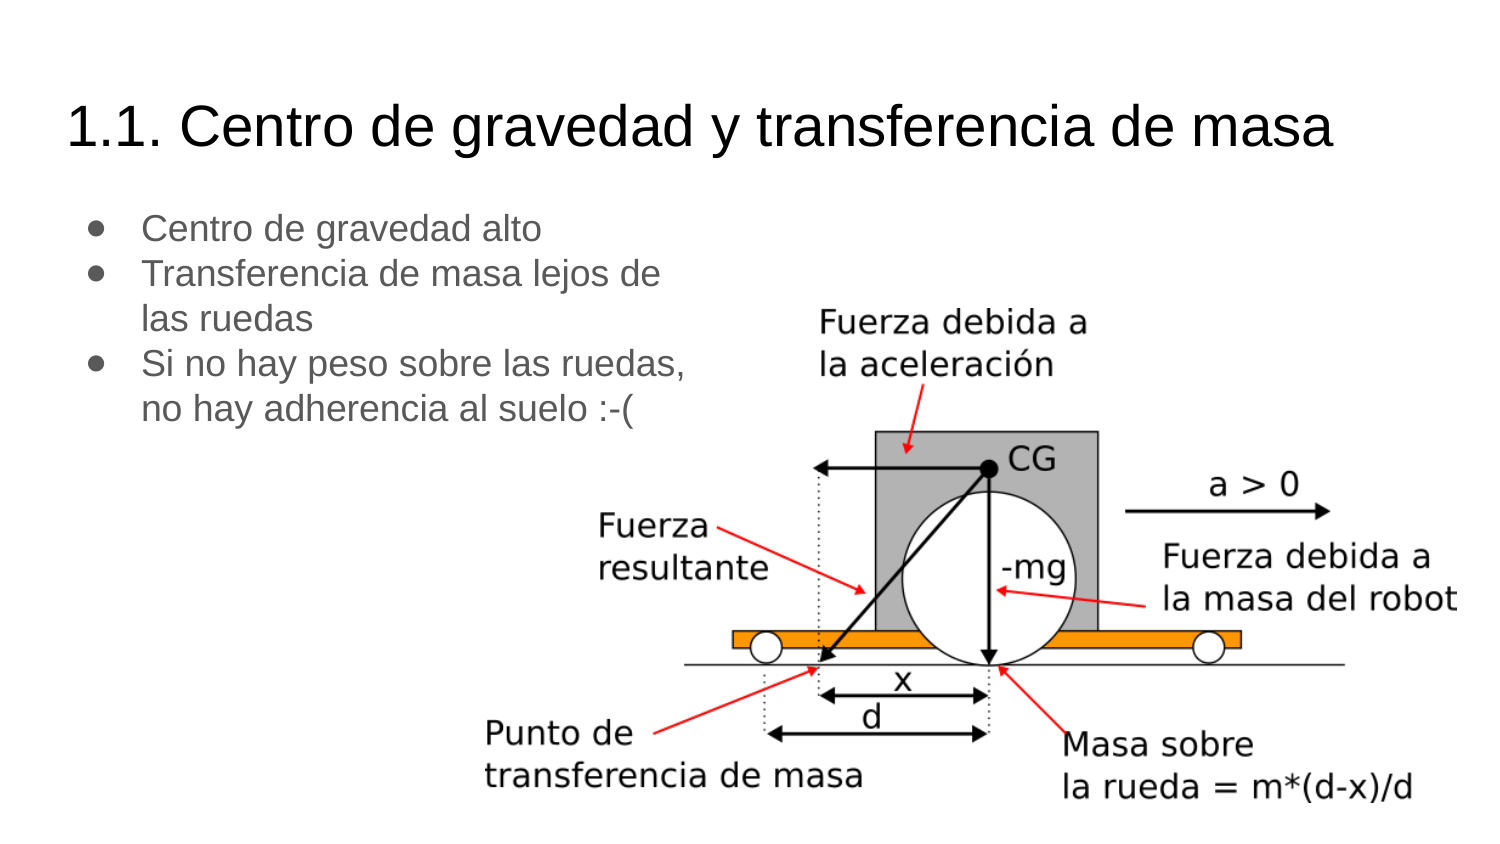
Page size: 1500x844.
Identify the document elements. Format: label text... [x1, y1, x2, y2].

list Centro de gravedad alto Transferencia de masa lejos de las ruedas Si no hay peso sobre las ruedas, no hay adherencia al suelo :-( [51, 189, 708, 750]
picture [485, 308, 1457, 803]
title 1.1. Centro de gravedad y transferencia de masa [51, 72, 1449, 167]
